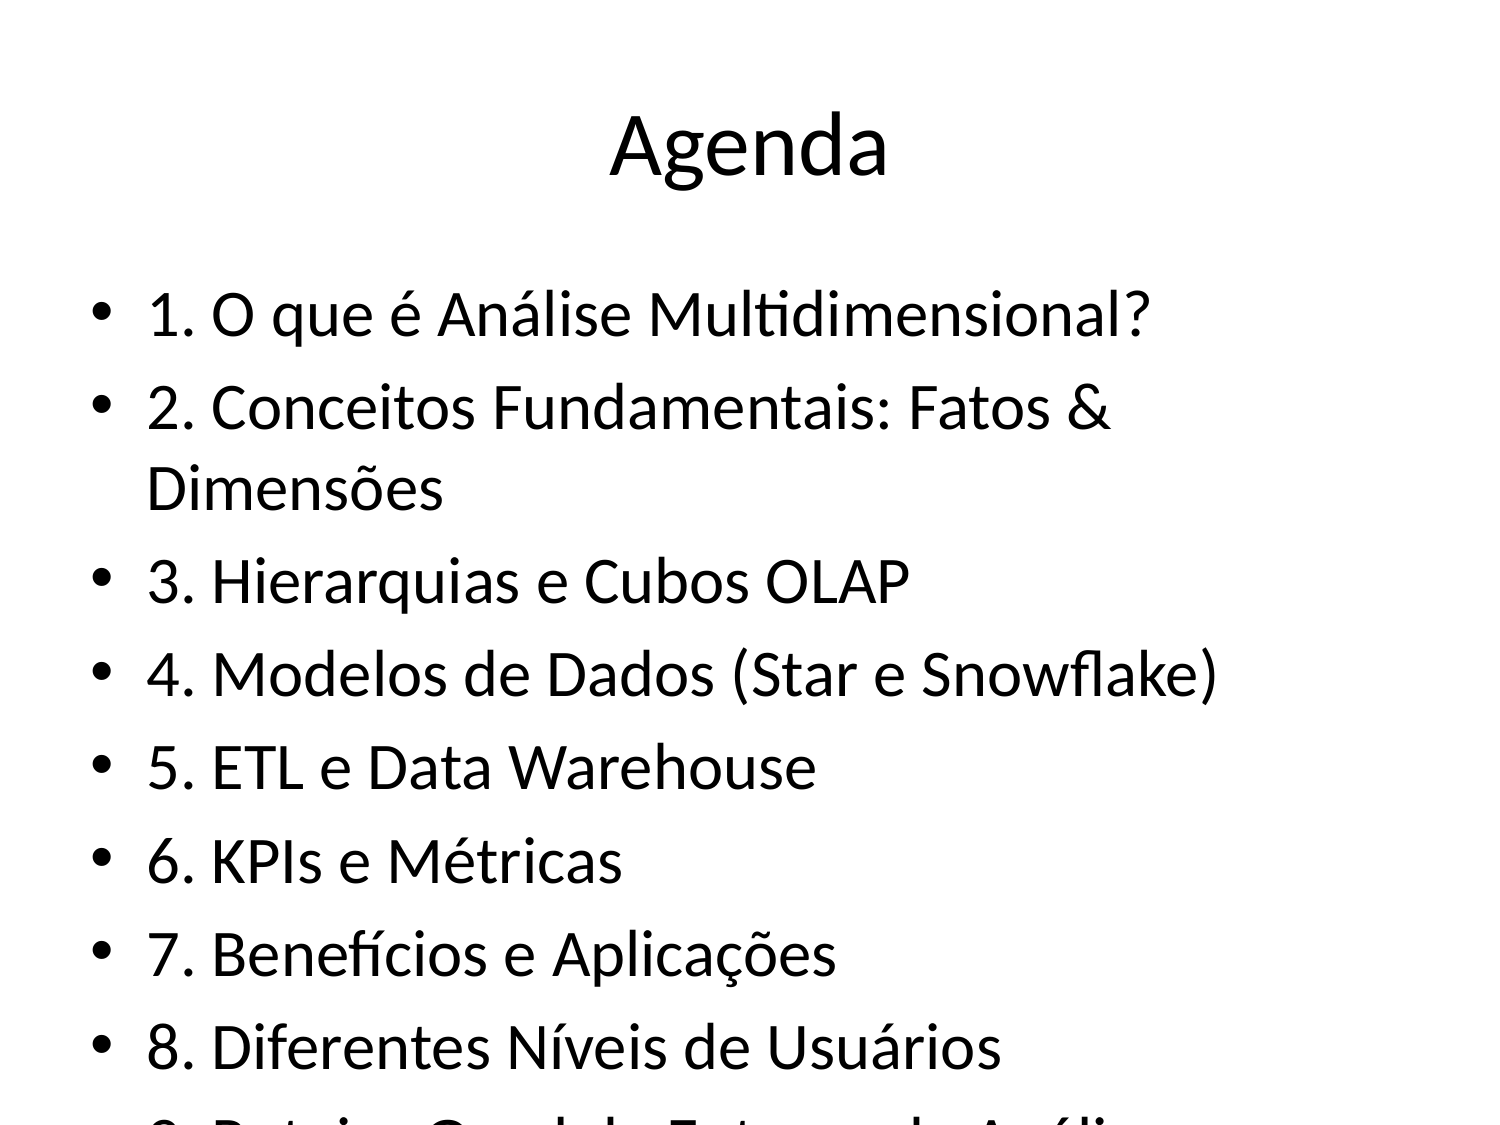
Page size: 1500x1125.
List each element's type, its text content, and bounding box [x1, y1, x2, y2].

title Agenda [75, 45, 1425, 233]
list 1. O que é Análise Multidimensional? 2. Conceitos Fundamentais: Fatos & Dimensões 3. Hierarquias e Cubos OLAP 4. Modelos de Dados (Star e Snowflake) 5. ETL e Data Warehouse 6. KPIs e Métricas 7. Benefícios e Aplicações 8. Diferentes Níveis de Usuários 9. Roteiro Geral de Entrega de Análise 10. Exemplo Prático (Aumento de Cobertura de Municípios) 11. Modelagem em Estrela (Detalhes) 12. Conclusão e Perguntas 13. Descrição da Base Fictícia 14. Perguntas (Operacional) 15. Perguntas (Gerencial) 16. Perguntas (Estratégico) [75, 262, 1425, 1005]
